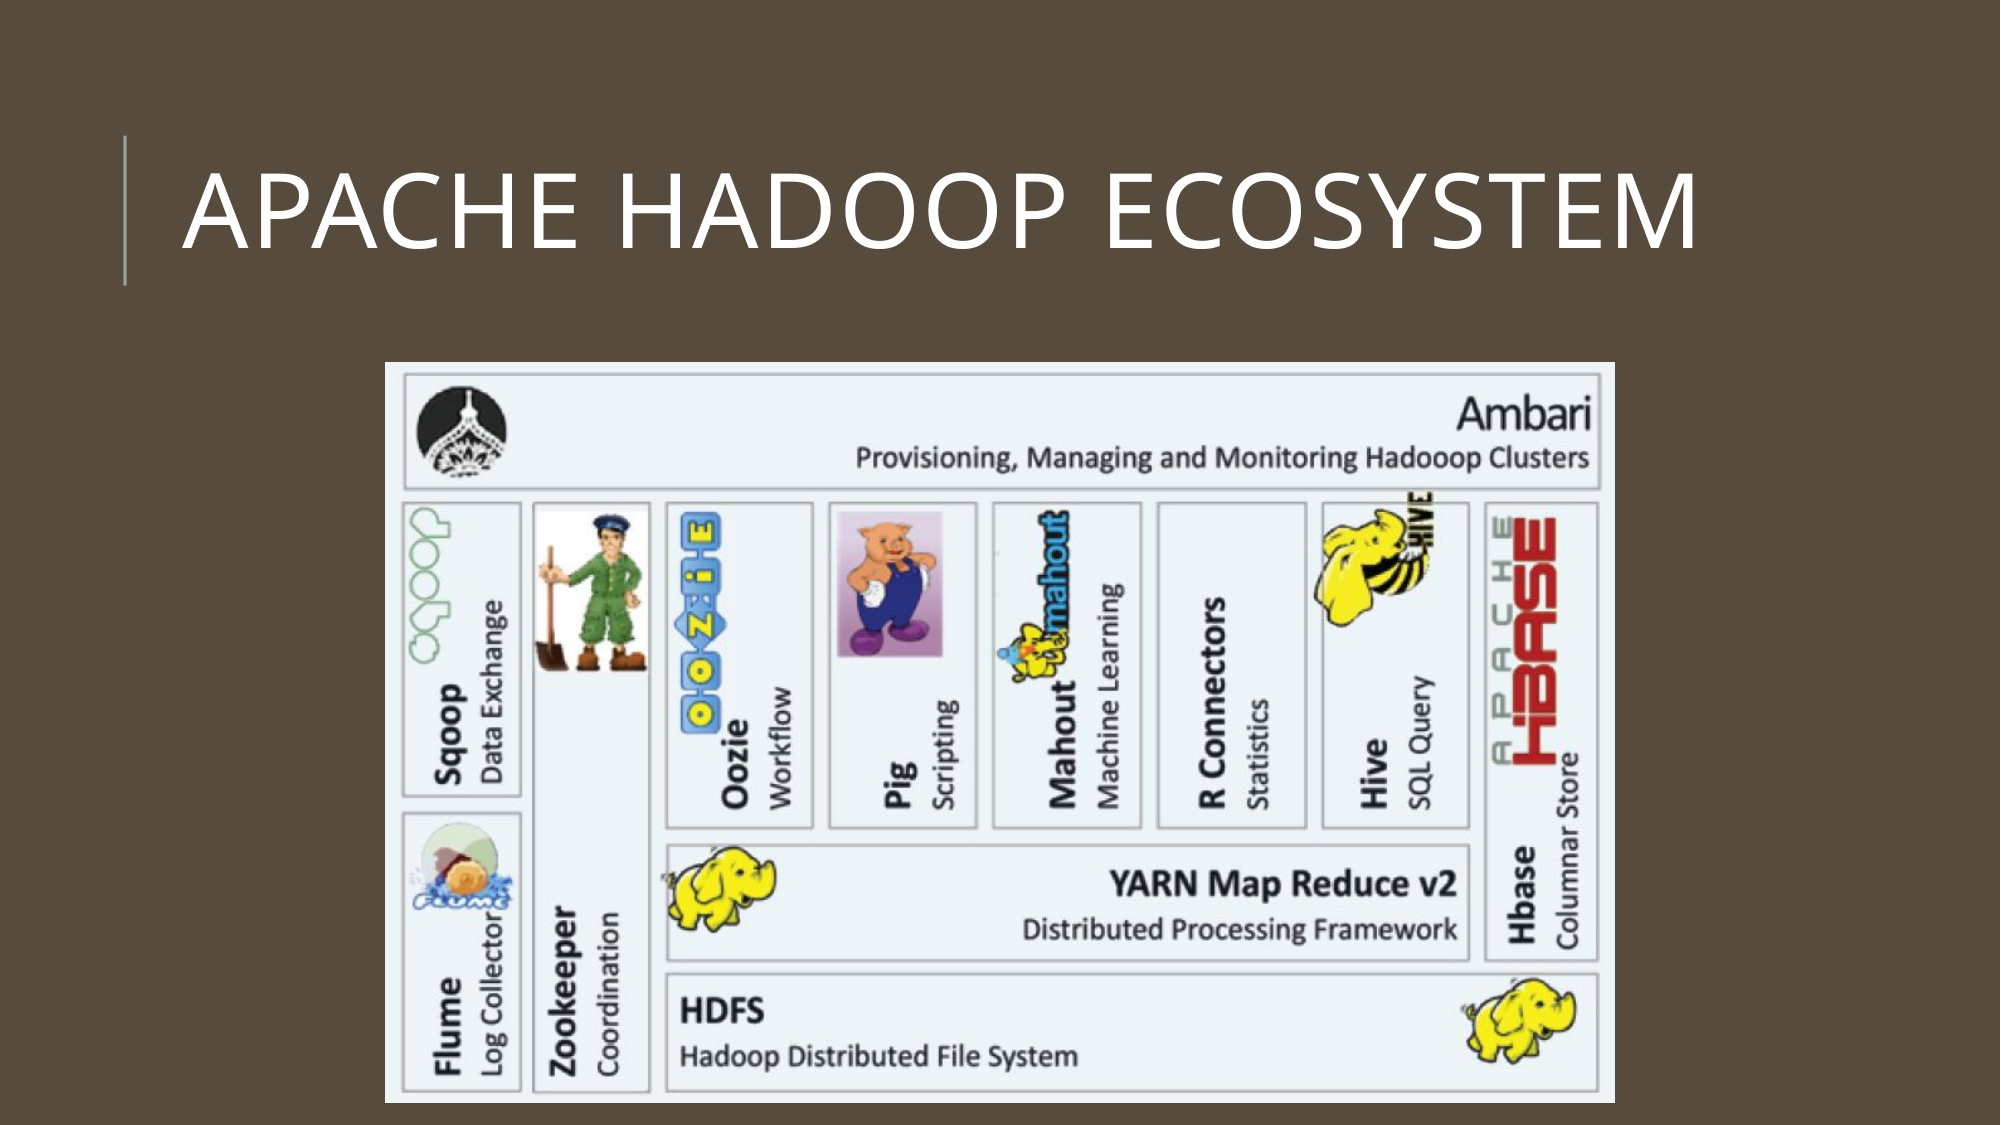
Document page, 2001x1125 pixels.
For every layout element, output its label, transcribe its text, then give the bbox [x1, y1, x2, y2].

picture [385, 362, 1615, 1103]
title Apache Hadoop ecosystem [168, 96, 1763, 342]
